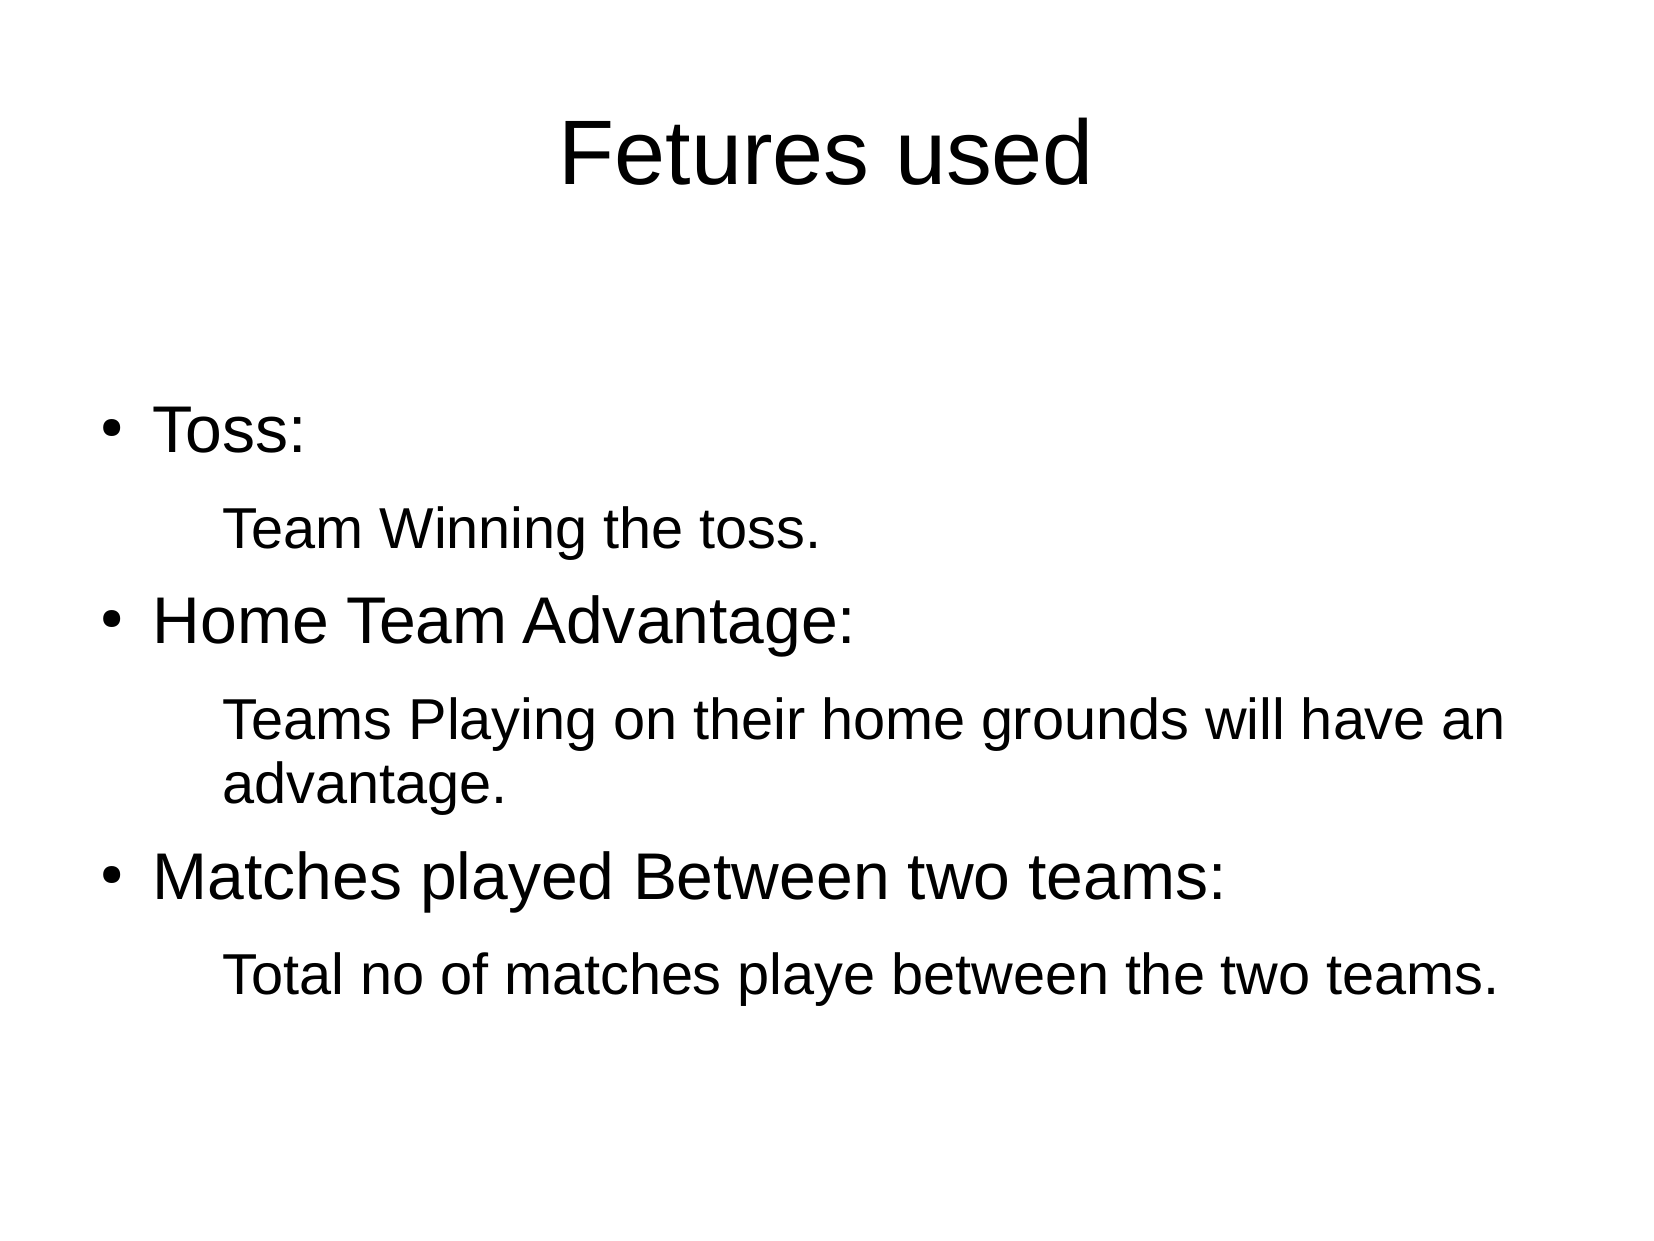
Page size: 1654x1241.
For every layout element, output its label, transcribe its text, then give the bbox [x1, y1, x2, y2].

title Fetures used [82, 49, 1571, 257]
list Toss: Team Winning the toss. Home Team Advantage: Teams Playing on their home grounds will have an advantage. Matches played Between two teams: Total no of matches playe between the two teams. [82, 290, 1571, 1010]
